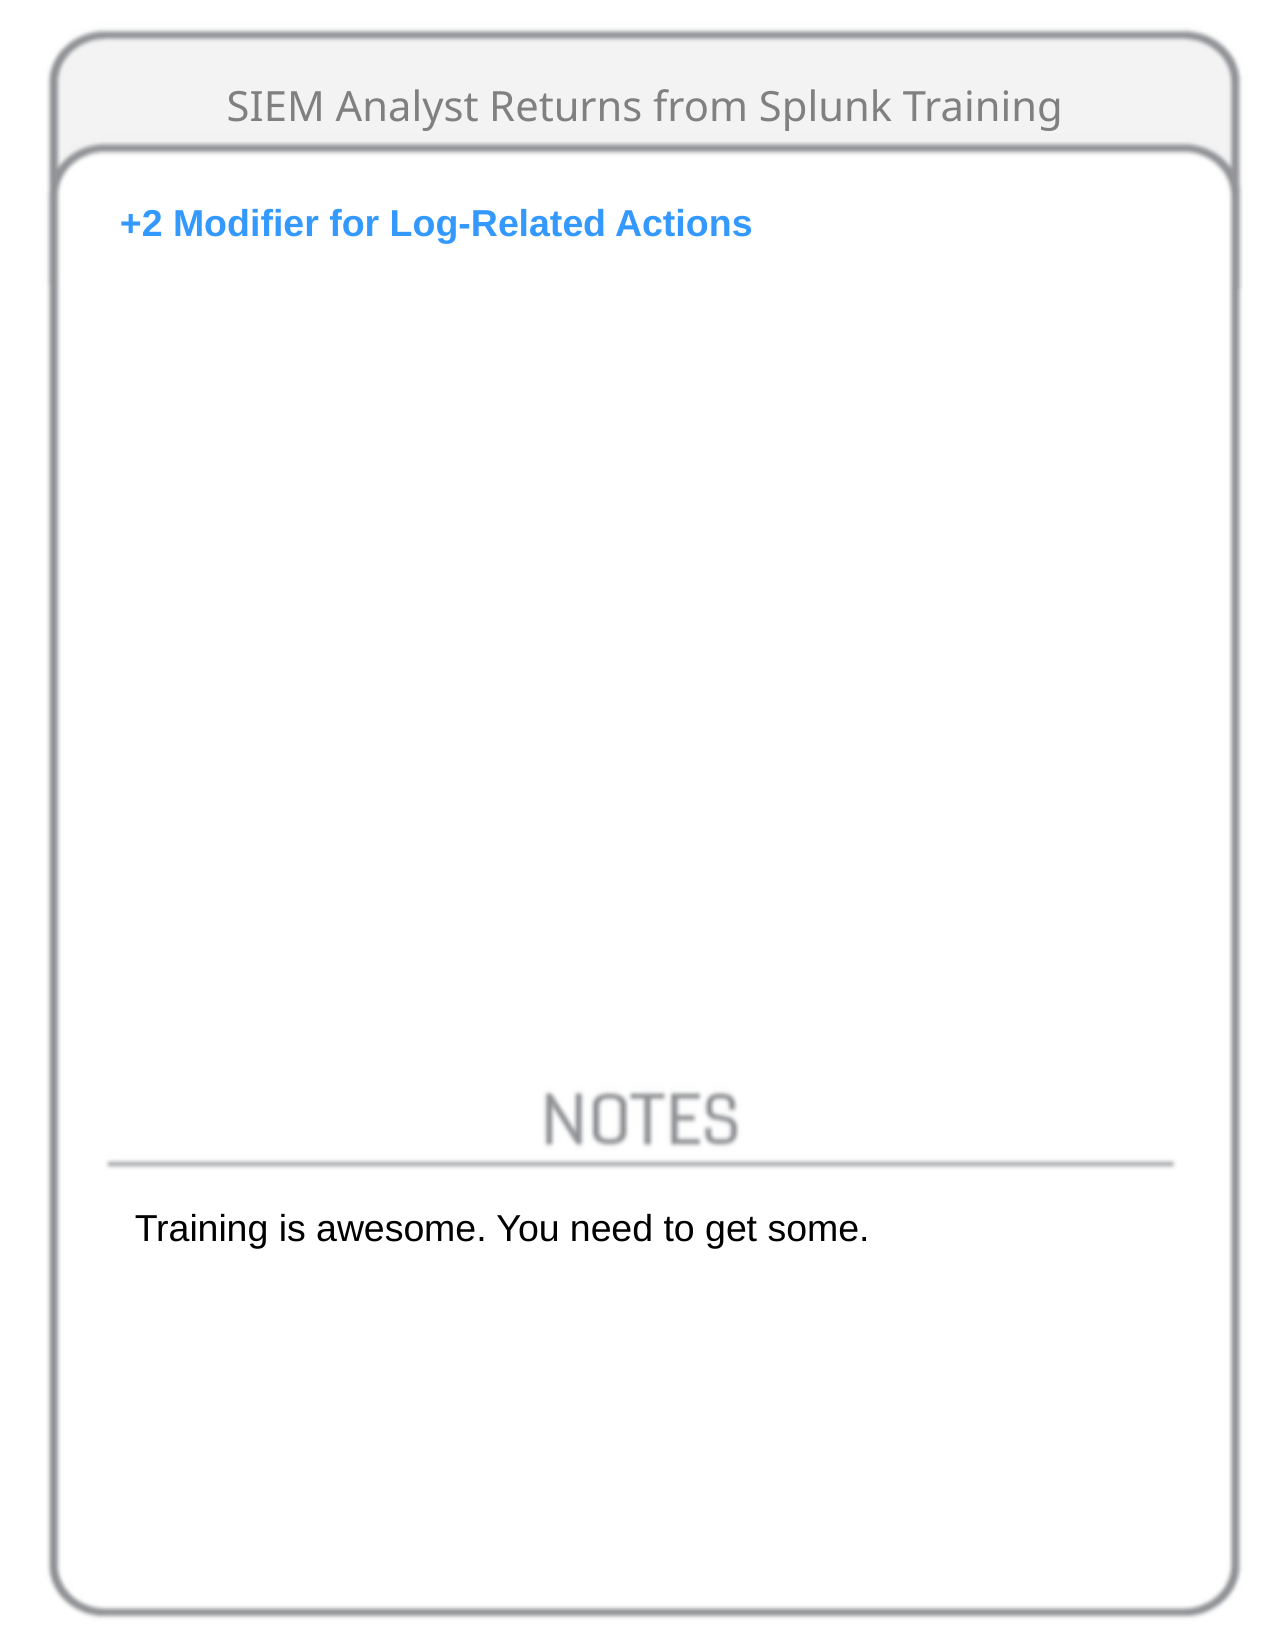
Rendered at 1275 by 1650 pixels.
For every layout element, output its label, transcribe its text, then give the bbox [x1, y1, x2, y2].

text_box SIEM Analyst Returns from Splunk Training [89, 54, 1200, 156]
picture [0, 0, 1275, 1650]
text_box +2 Modifier for Log-Related Actions [104, 194, 1185, 294]
text_box Training is awesome. You need to get some. [119, 1199, 1170, 1346]
